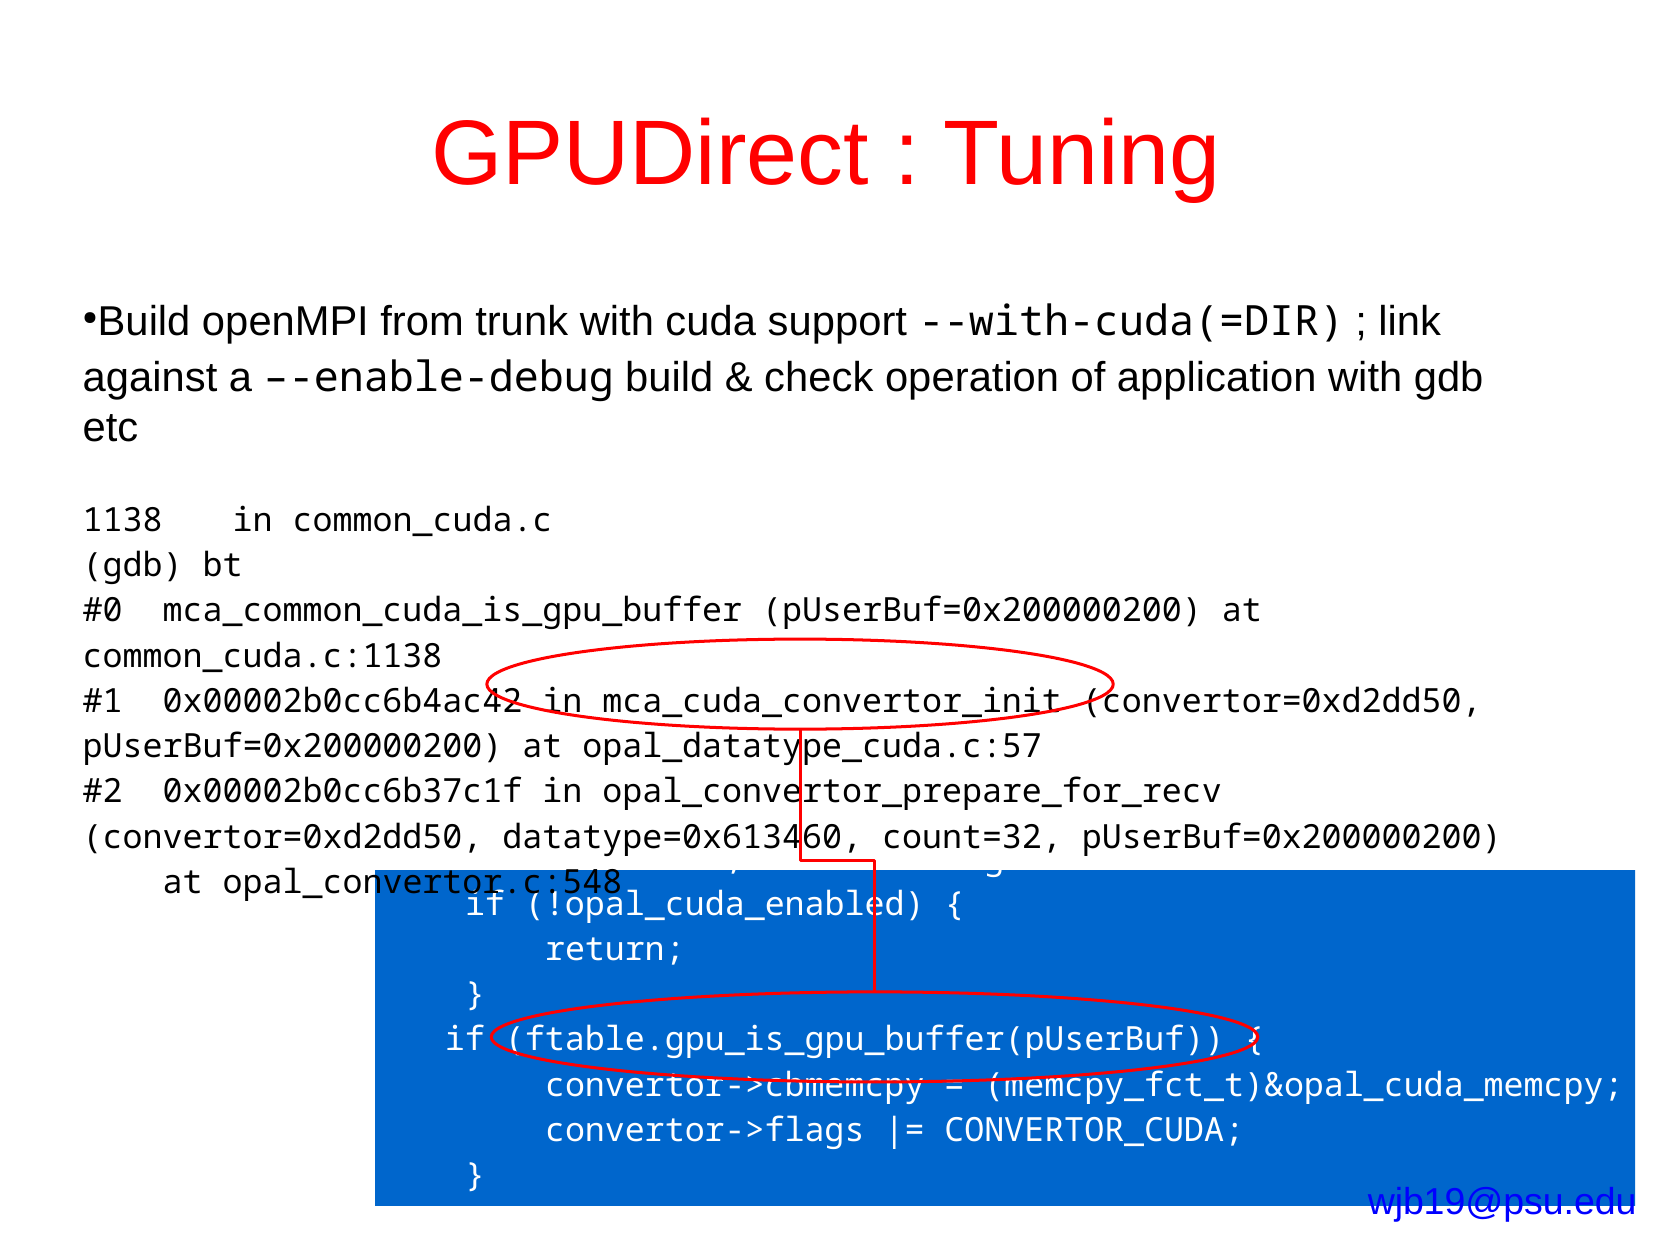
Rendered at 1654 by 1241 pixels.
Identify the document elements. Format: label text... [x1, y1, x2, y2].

subtitle Build openMPI from trunk with cuda support --with-cuda(=DIR) ; link against a –-enable-debug build & check operation of application with gdb etc 1138 in common_cuda.c (gdb) bt #0 mca_common_cuda_is_gpu_buffer (pUserBuf=0x200000200) at common_cuda.c:1138 #1 0x00002b0cc6b4ac42 in mca_cuda_convertor_init (convertor=0xd2dd50, pUserBuf=0x200000200) at opal_datatype_cuda.c:57 #2 0x00002b0cc6b37c1f in opal_convertor_prepare_for_recv (convertor=0xd2dd50, datatype=0x613460, count=32, pUserBuf=0x200000200) at opal_convertor.c:548 [489, 641, 1111, 727]
title GPUDirect : Tuning [82, 49, 1571, 257]
text_box wjb19@psu.edu [1353, 1173, 1652, 1231]
subtitle Build openMPI from trunk with cuda support --with-cuda(=DIR) ; link against a –-enable-debug build & check operation of application with gdb etc 1138 in common_cuda.c (gdb) bt #0 mca_common_cuda_is_gpu_buffer (pUserBuf=0x200000200) at common_cuda.c:1138 #1 0x00002b0cc6b4ac42 in mca_cuda_convertor_init (convertor=0xd2dd50, pUserBuf=0x200000200) at opal_datatype_cuda.c:57 #2 0x00002b0cc6b37c1f in opal_convertor_prepare_for_recv (convertor=0xd2dd50, datatype=0x613460, count=32, pUserBuf=0x200000200) at opal_convertor.c:548 [82, 290, 1538, 1010]
text_box /* If not enabled, then nothing else to do */ if (!opal_cuda_enabled) { return; } if (ftable.gpu_is_gpu_buffer(pUserBuf)) { convertor->cbmemcpy = (memcpy_fct_t)&opal_cuda_memcpy; convertor->flags |= CONVERTOR_CUDA; } } [494, 1010, 1253, 1080]
text_box /* If not enabled, then nothing else to do */ if (!opal_cuda_enabled) { return; } if (ftable.gpu_is_gpu_buffer(pUserBuf)) { convertor->cbmemcpy = (memcpy_fct_t)&opal_cuda_memcpy; convertor->flags |= CONVERTOR_CUDA; } } [375, 870, 1636, 1206]
